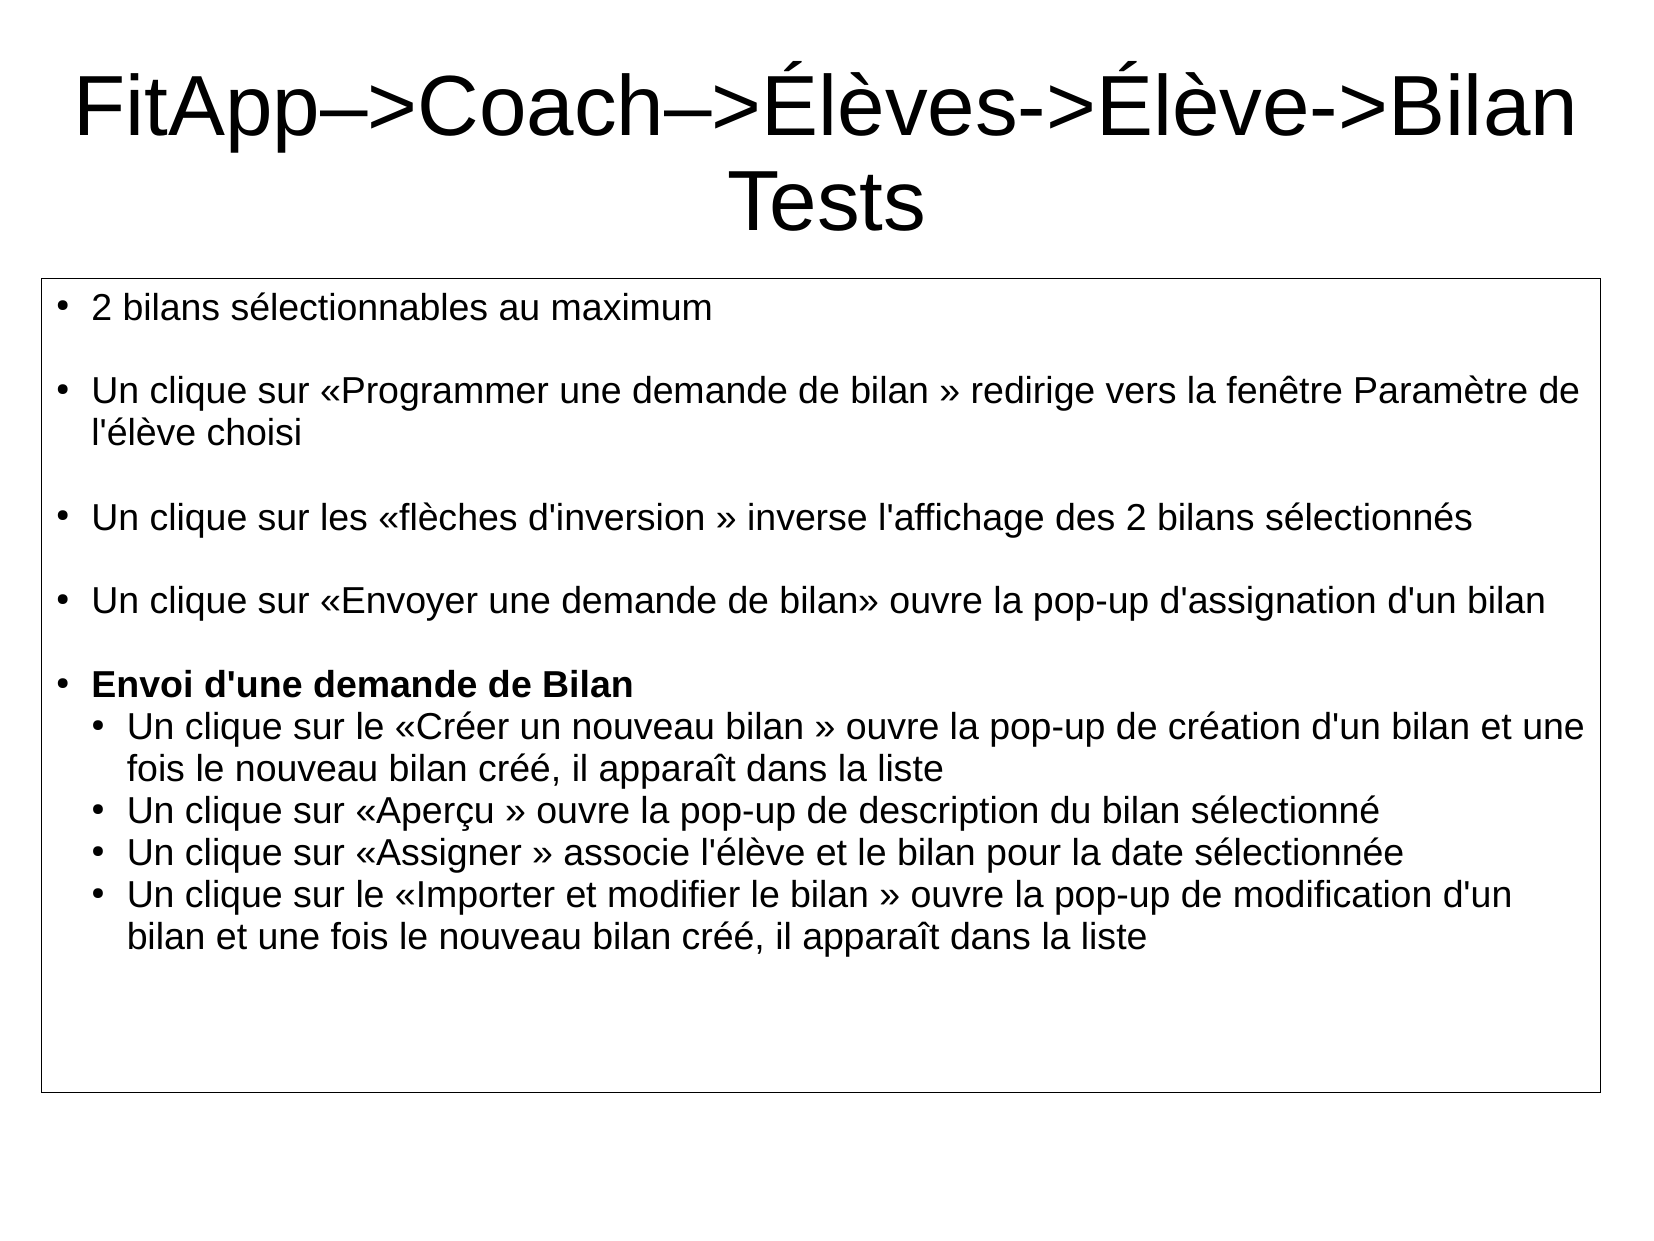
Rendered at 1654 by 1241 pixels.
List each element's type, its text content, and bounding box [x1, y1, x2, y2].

title FitApp–>Coach–>Élèves->Élève->Bilan Tests [59, 9, 1595, 278]
text_box 2 bilans sélectionnables au maximum Un clique sur «Programmer une demande de bilan » redirige vers la fenêtre Paramètre de l'élève choisi Un clique sur les «flèches d'inversion » inverse l'affichage des 2 bilans sélectionnés Un clique sur «Envoyer une demande de bilan» ouvre la pop-up d'assignation d'un bilan Envoi d'une demande de Bilan Un clique sur le «Créer un nouveau bilan » ouvre la pop-up de création d'un bilan et une fois le nouveau bilan créé, il apparaît dans la liste Un clique sur «Aperçu » ouvre la pop-up de description du bilan sélectionné Un clique sur «Assigner » associe l'élève et le bilan pour la date sélectionnée Un clique sur le «Importer et modifier le bilan » ouvre la pop-up de modification d'un bilan et une fois le nouveau bilan créé, il apparaît dans la liste [41, 278, 1601, 1093]
